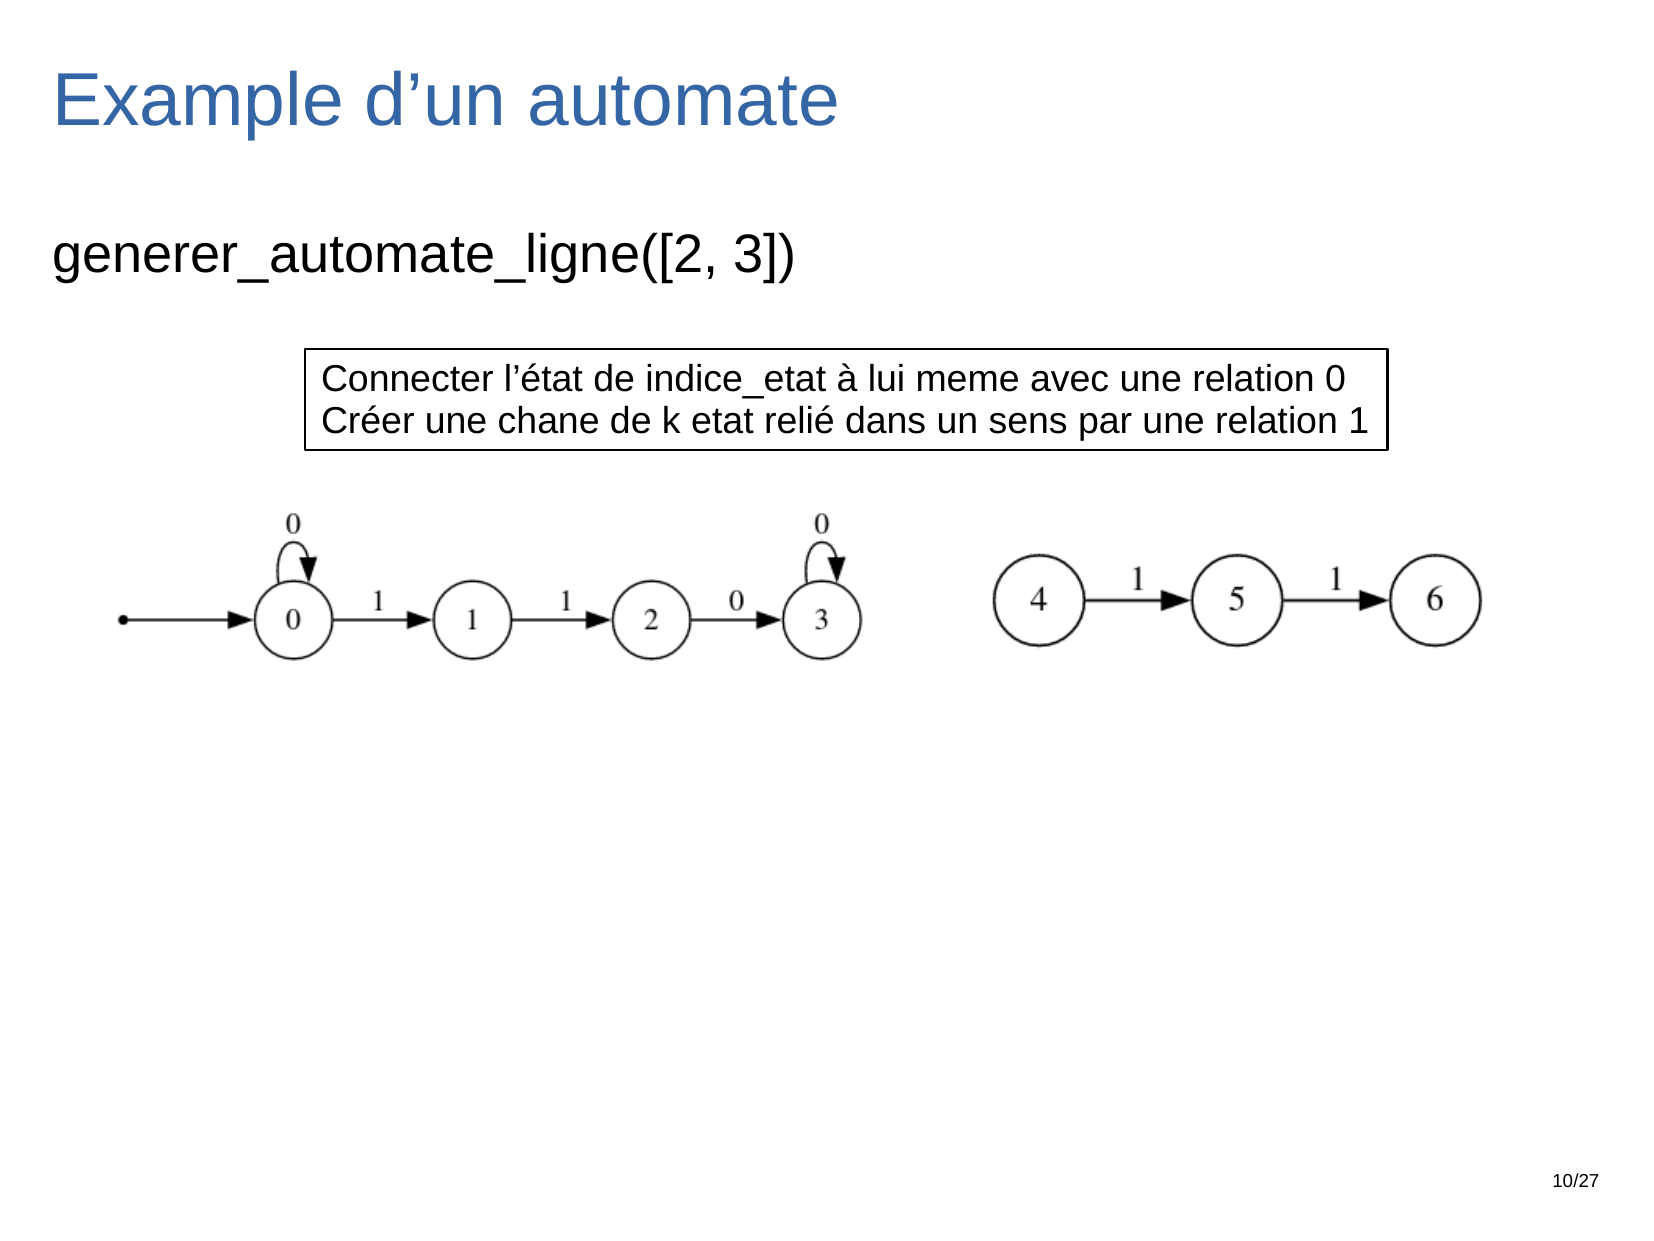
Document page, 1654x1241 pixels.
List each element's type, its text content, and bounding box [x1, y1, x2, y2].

text_box 10/27 [1537, 1162, 1614, 1199]
picture [976, 515, 1501, 676]
text_box generer_automate_ligne([2, 3]) [37, 216, 863, 301]
text_box Example d’un automate [37, 50, 863, 151]
text_box Connecter l’état de indice_etat à lui meme avec une relation 0 Créer une chane de k etat relié dans un sens par une relation 1 [305, 349, 1388, 451]
picture [37, 487, 933, 719]
